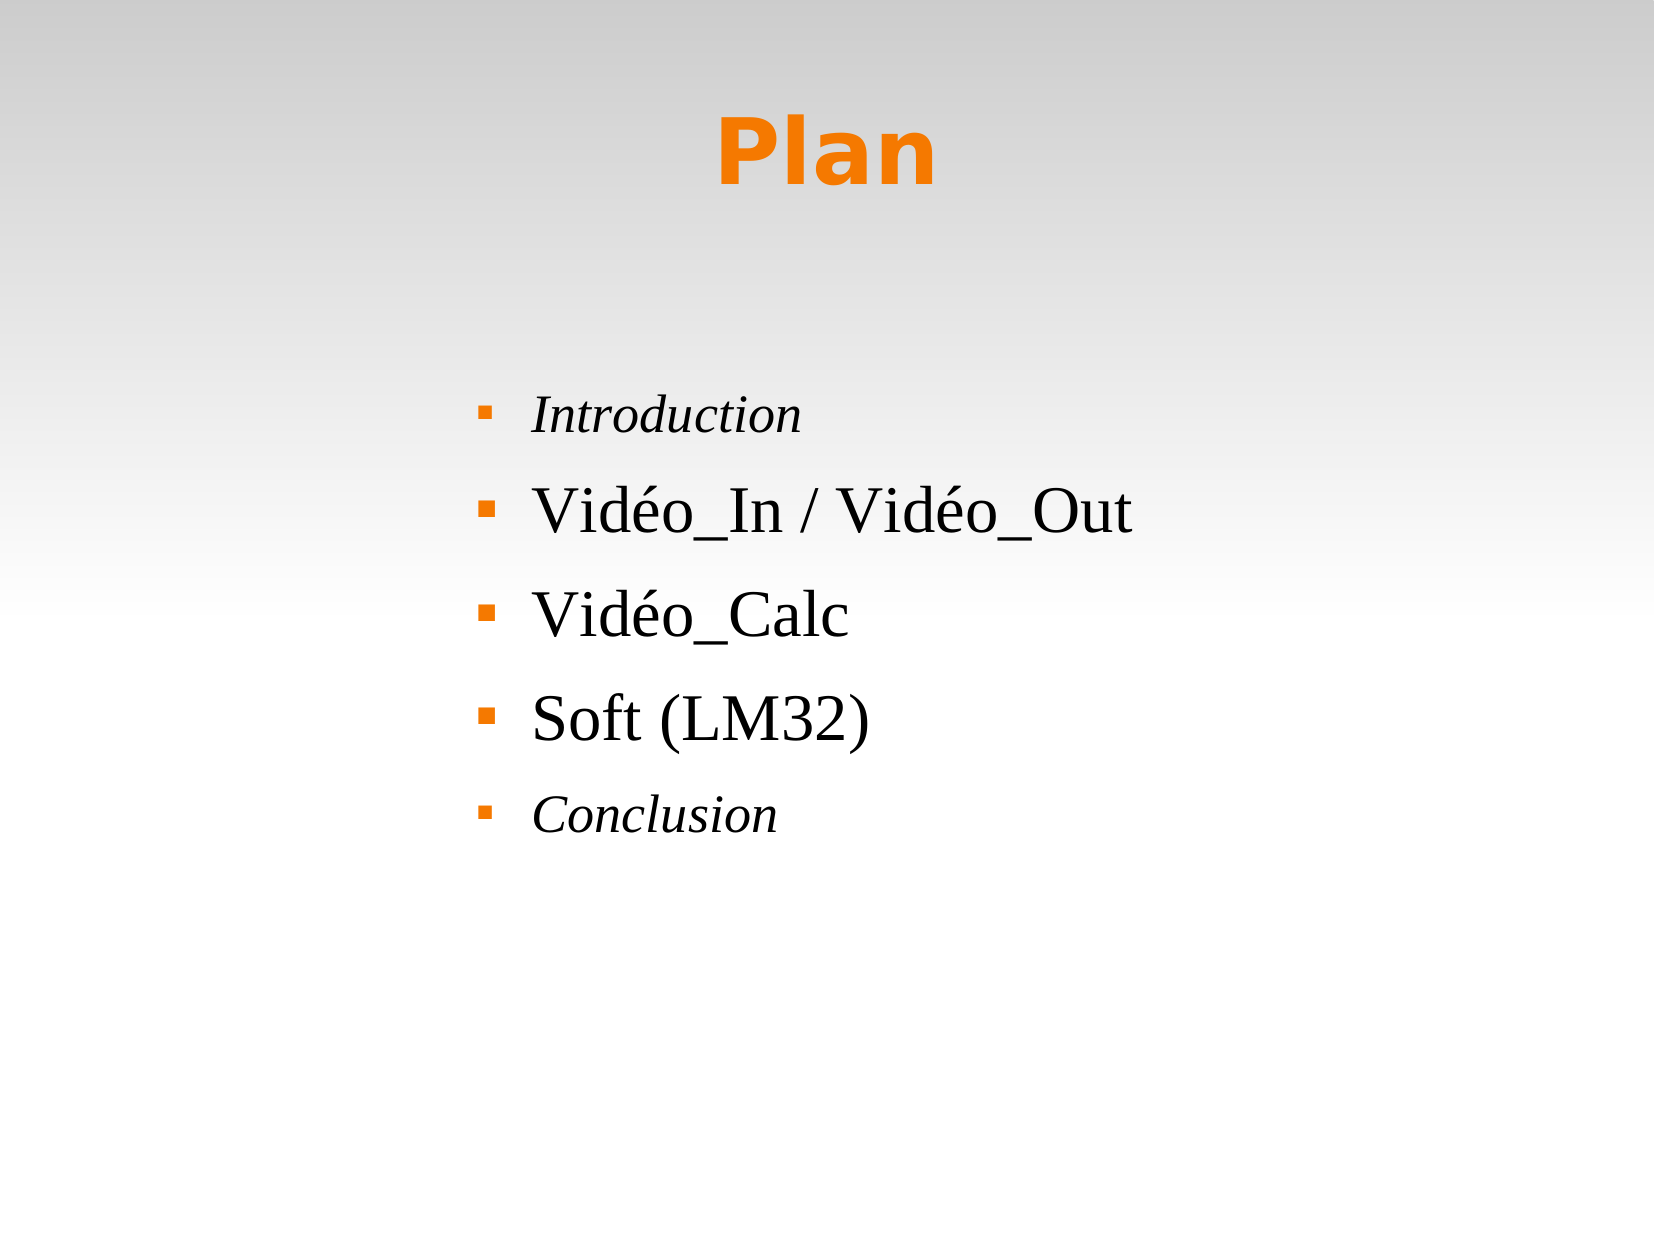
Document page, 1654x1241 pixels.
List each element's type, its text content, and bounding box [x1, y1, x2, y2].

list Introduction Vidéo_In / Vidéo_Out Vidéo_Calc Soft (LM32) Conclusion [442, 383, 1654, 1203]
title Plan [82, 49, 1571, 257]
